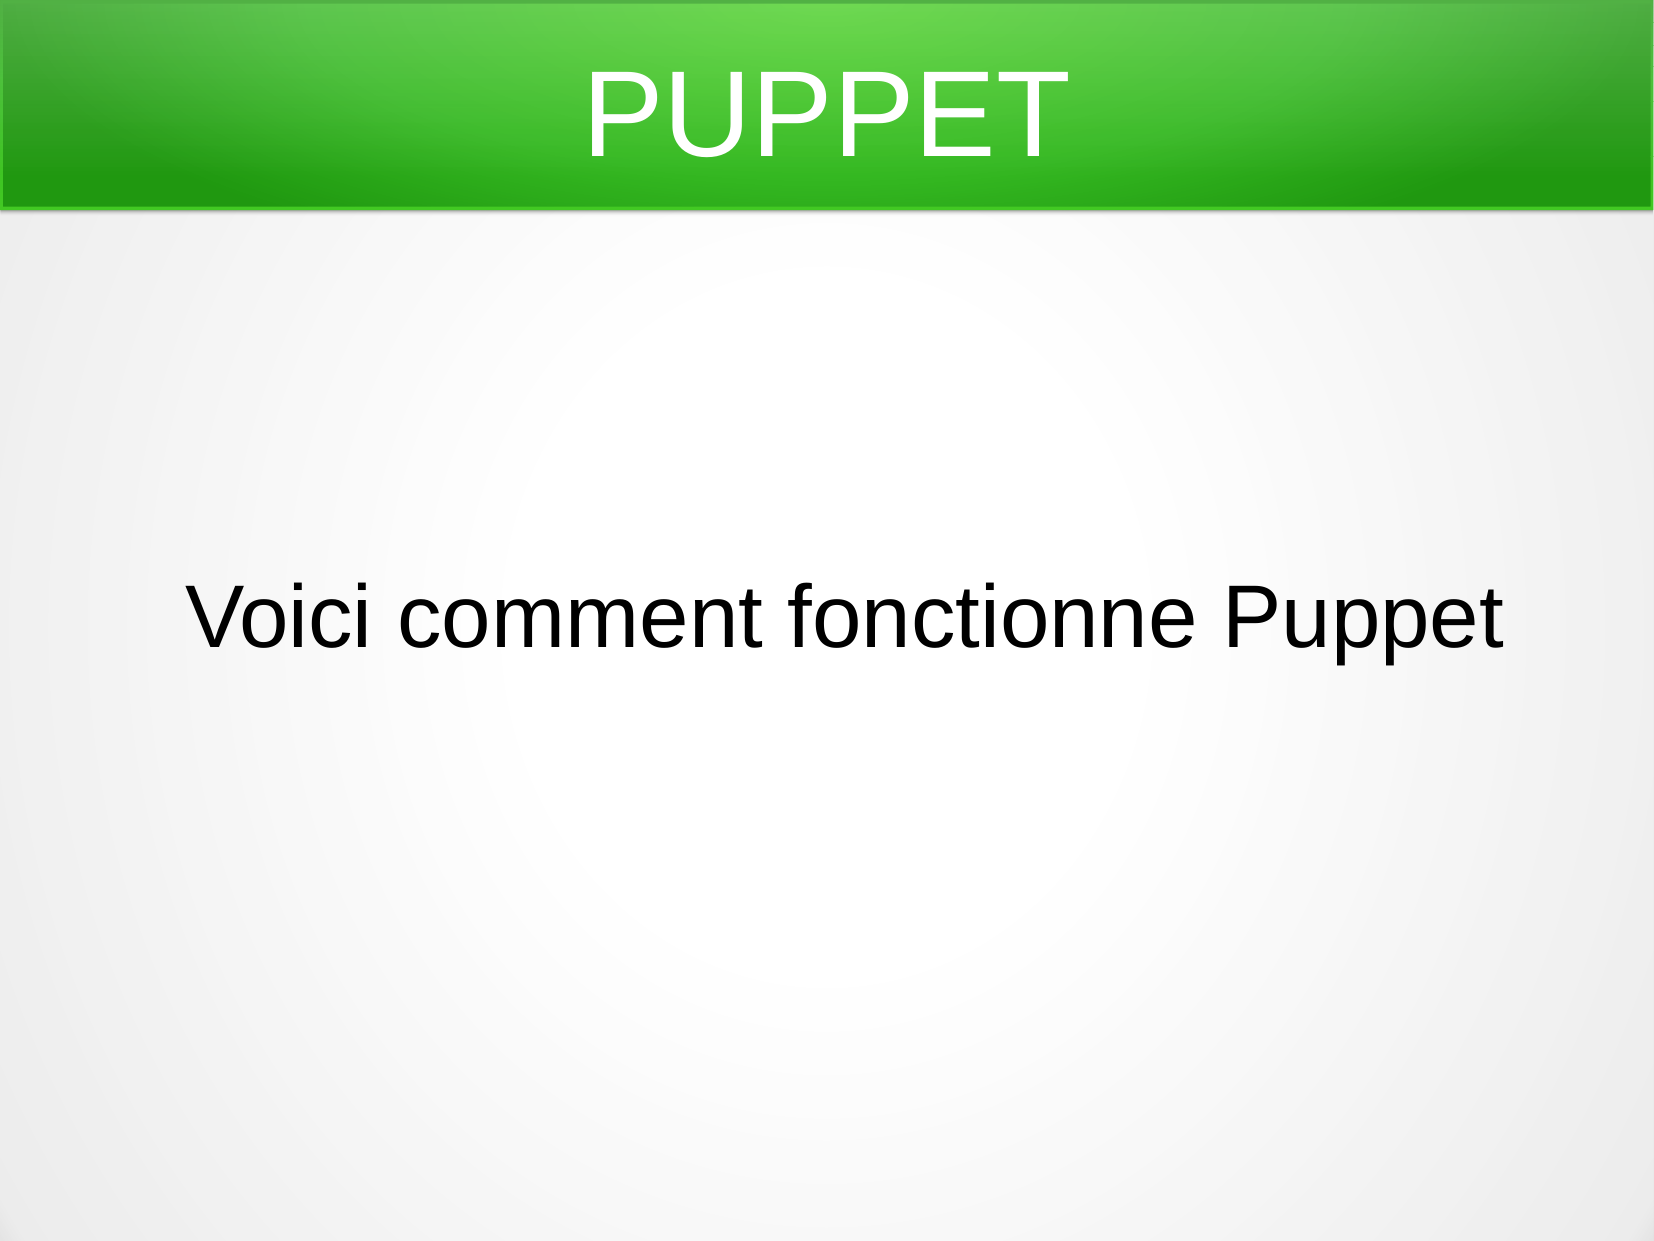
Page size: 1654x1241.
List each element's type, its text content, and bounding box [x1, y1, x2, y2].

title PUPPET [82, 45, 1571, 183]
list Voici comment fonctionne Puppet [82, 290, 1538, 1010]
